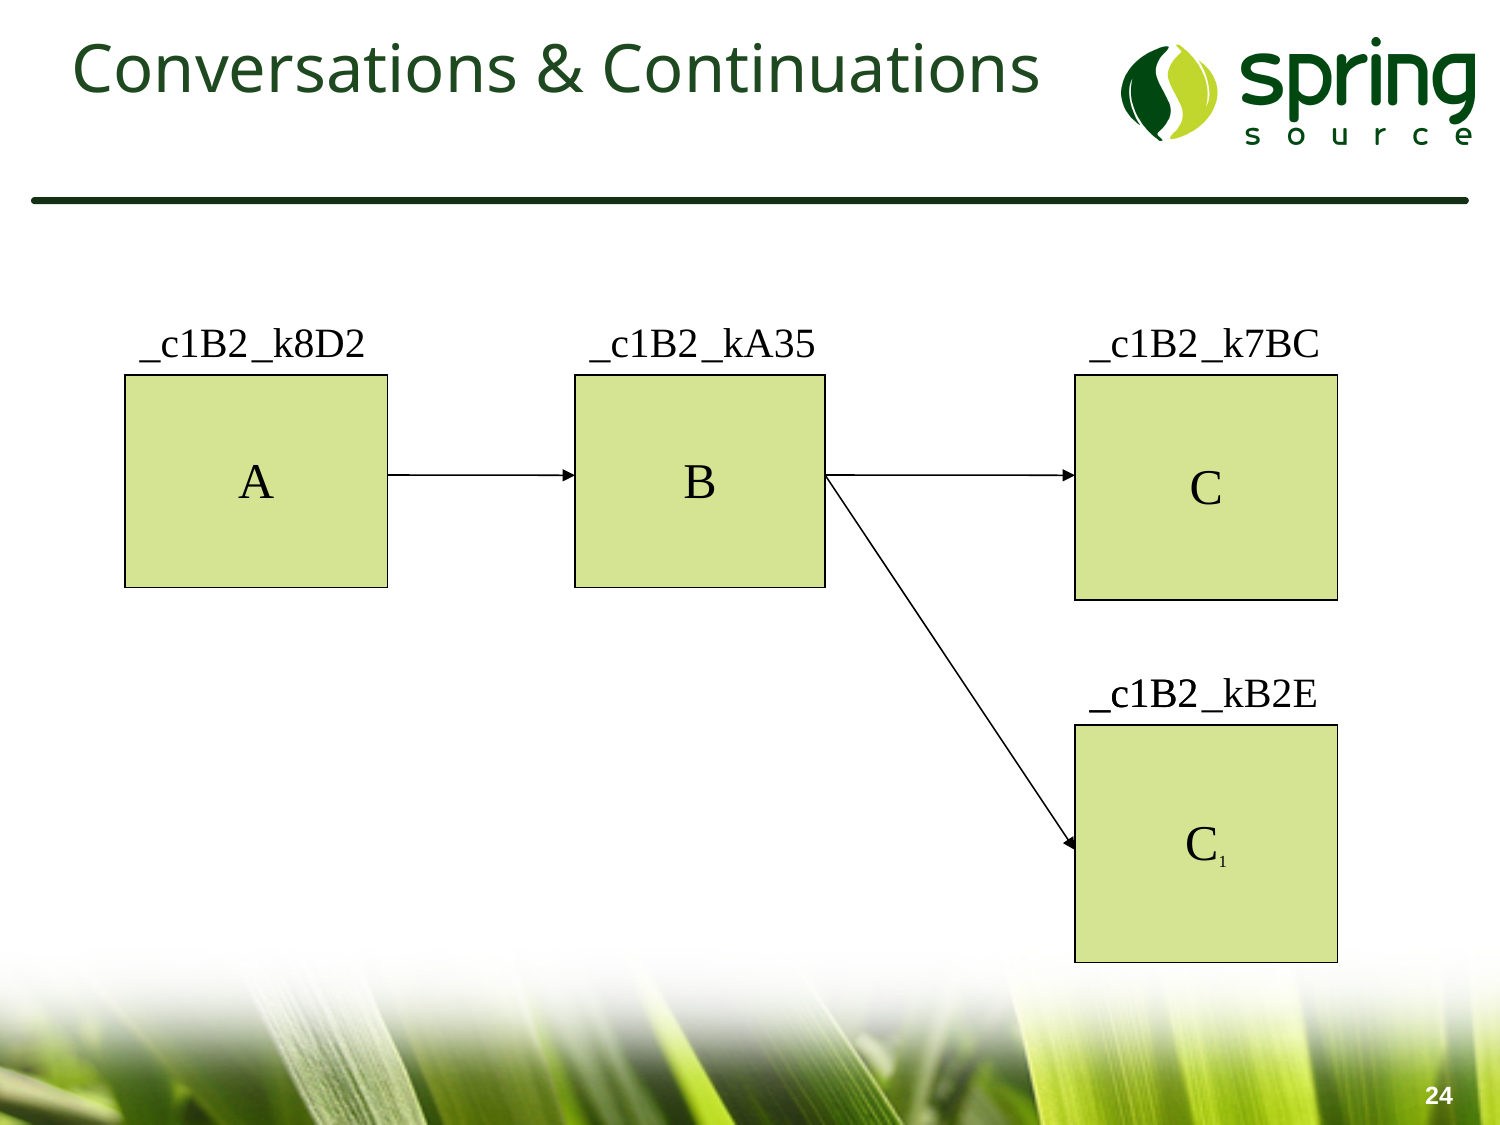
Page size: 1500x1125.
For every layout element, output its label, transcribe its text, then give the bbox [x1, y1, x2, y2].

picture [1121, 37, 1475, 145]
picture [0, 944, 1500, 1125]
text_box _c1B2 [124, 312, 264, 375]
text_box _kB2E [1187, 662, 1334, 725]
text_box _k7BC [1214, 312, 1336, 375]
text_box _kA35 [714, 312, 832, 375]
text_box B [574, 375, 825, 588]
text_box C [1074, 375, 1338, 601]
text_box _c1B2 [1074, 662, 1187, 725]
text_box _c1B2 [574, 312, 714, 375]
text_box _c1B2 [1074, 312, 1214, 375]
text_box _k8D2 [264, 312, 382, 375]
text_box A [124, 375, 388, 588]
text_box C1 [1074, 724, 1338, 963]
title Conversations & Continuations [56, 13, 1090, 192]
